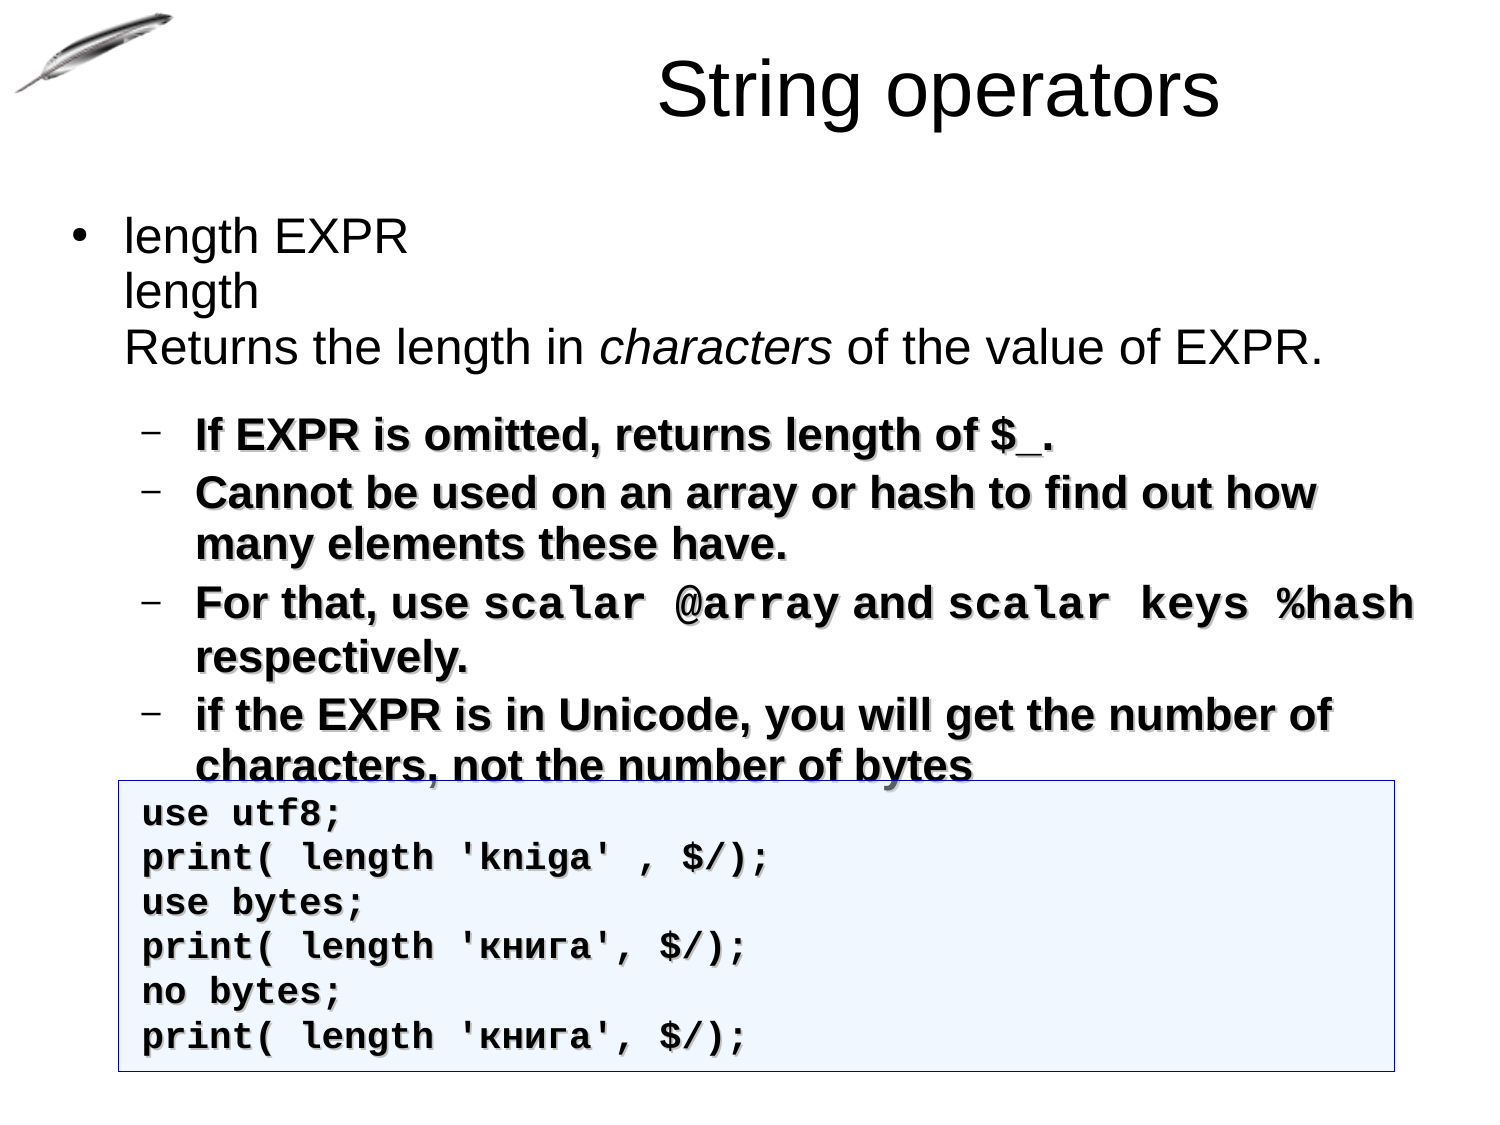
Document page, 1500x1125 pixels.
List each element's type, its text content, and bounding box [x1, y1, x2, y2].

title String operators [419, 0, 1459, 179]
text_box use utf8; print( length 'kniga' , $/); use bytes; print( length 'книга', $/); no bytes; print( length 'книга', $/); [118, 779, 1394, 1072]
list length EXPR length Returns the length in characters of the value of EXPR. If EXPR is omitted, returns length of $_. Cannot be used on an array or hash to find out how many elements these have. For that, use scalar @array and scalar keys %hash respectively. if the EXPR is in Unicode, you will get the number of characters, not the number of bytes [53, 207, 1447, 792]
picture [11, 11, 179, 95]
